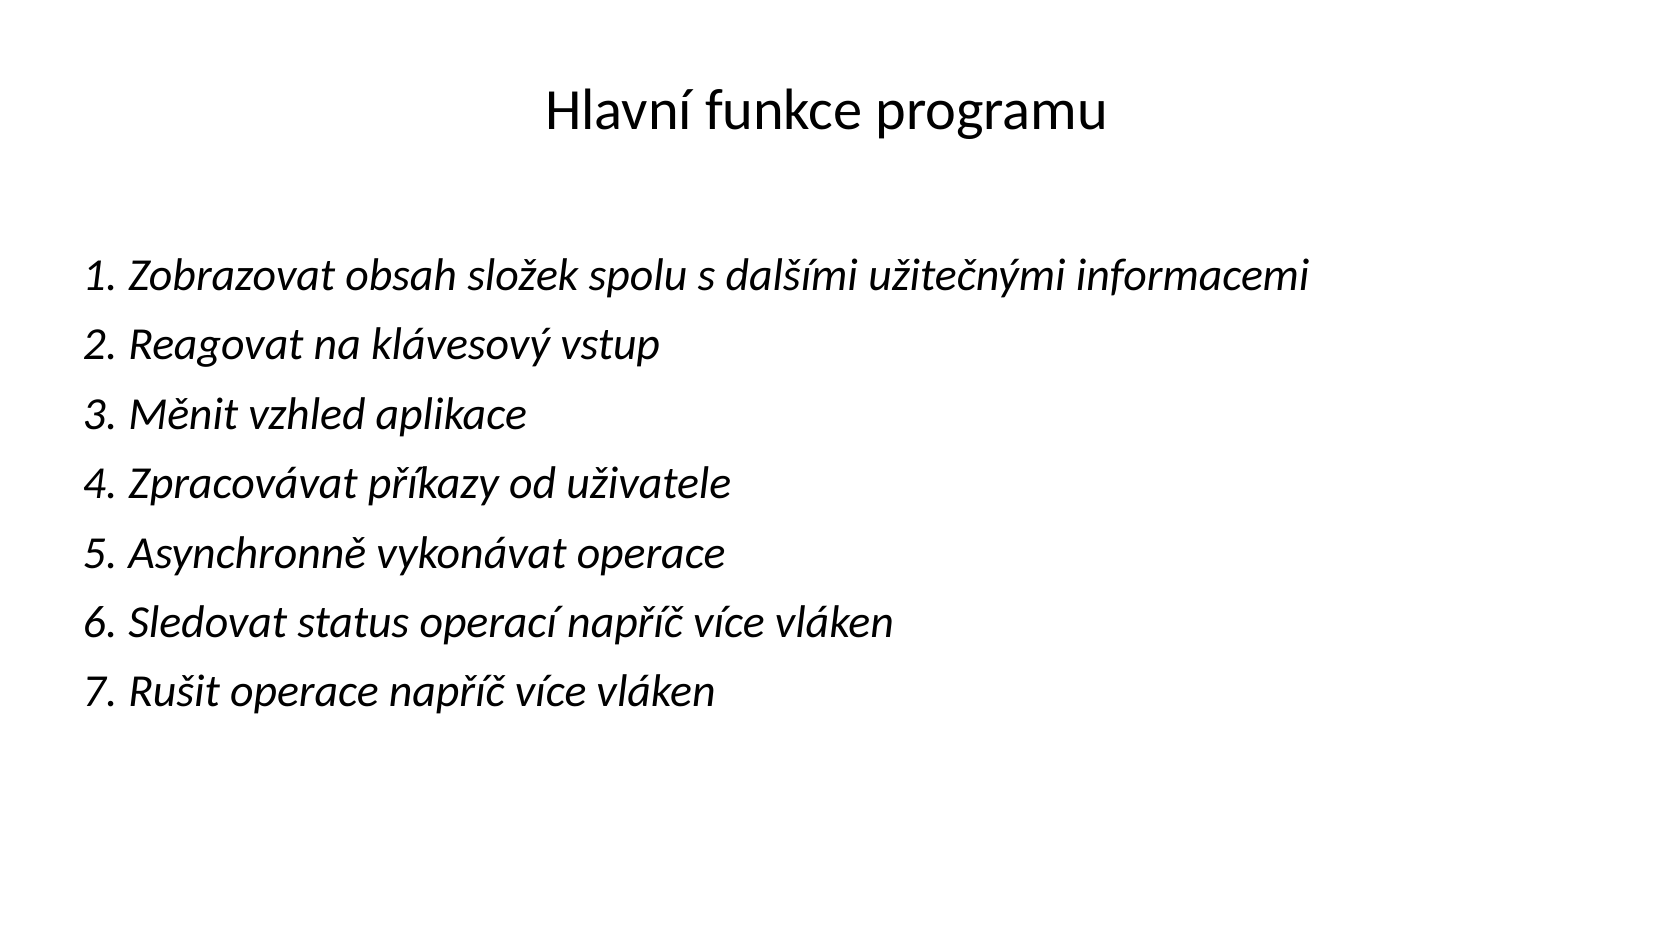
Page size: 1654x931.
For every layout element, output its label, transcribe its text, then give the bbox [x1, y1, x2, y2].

subtitle Zobrazovat obsah složek spolu s dalšími užitečnými informacemi Reagovat na klávesový vstup Měnit vzhled aplikace Zpracovávat příkazy od uživatele Asynchronně vykonávat operace Sledovat status operací napříč více vláken Rušit operace napříč více vláken [82, 217, 1571, 757]
title Hlavní funkce programu [82, 37, 1571, 193]
